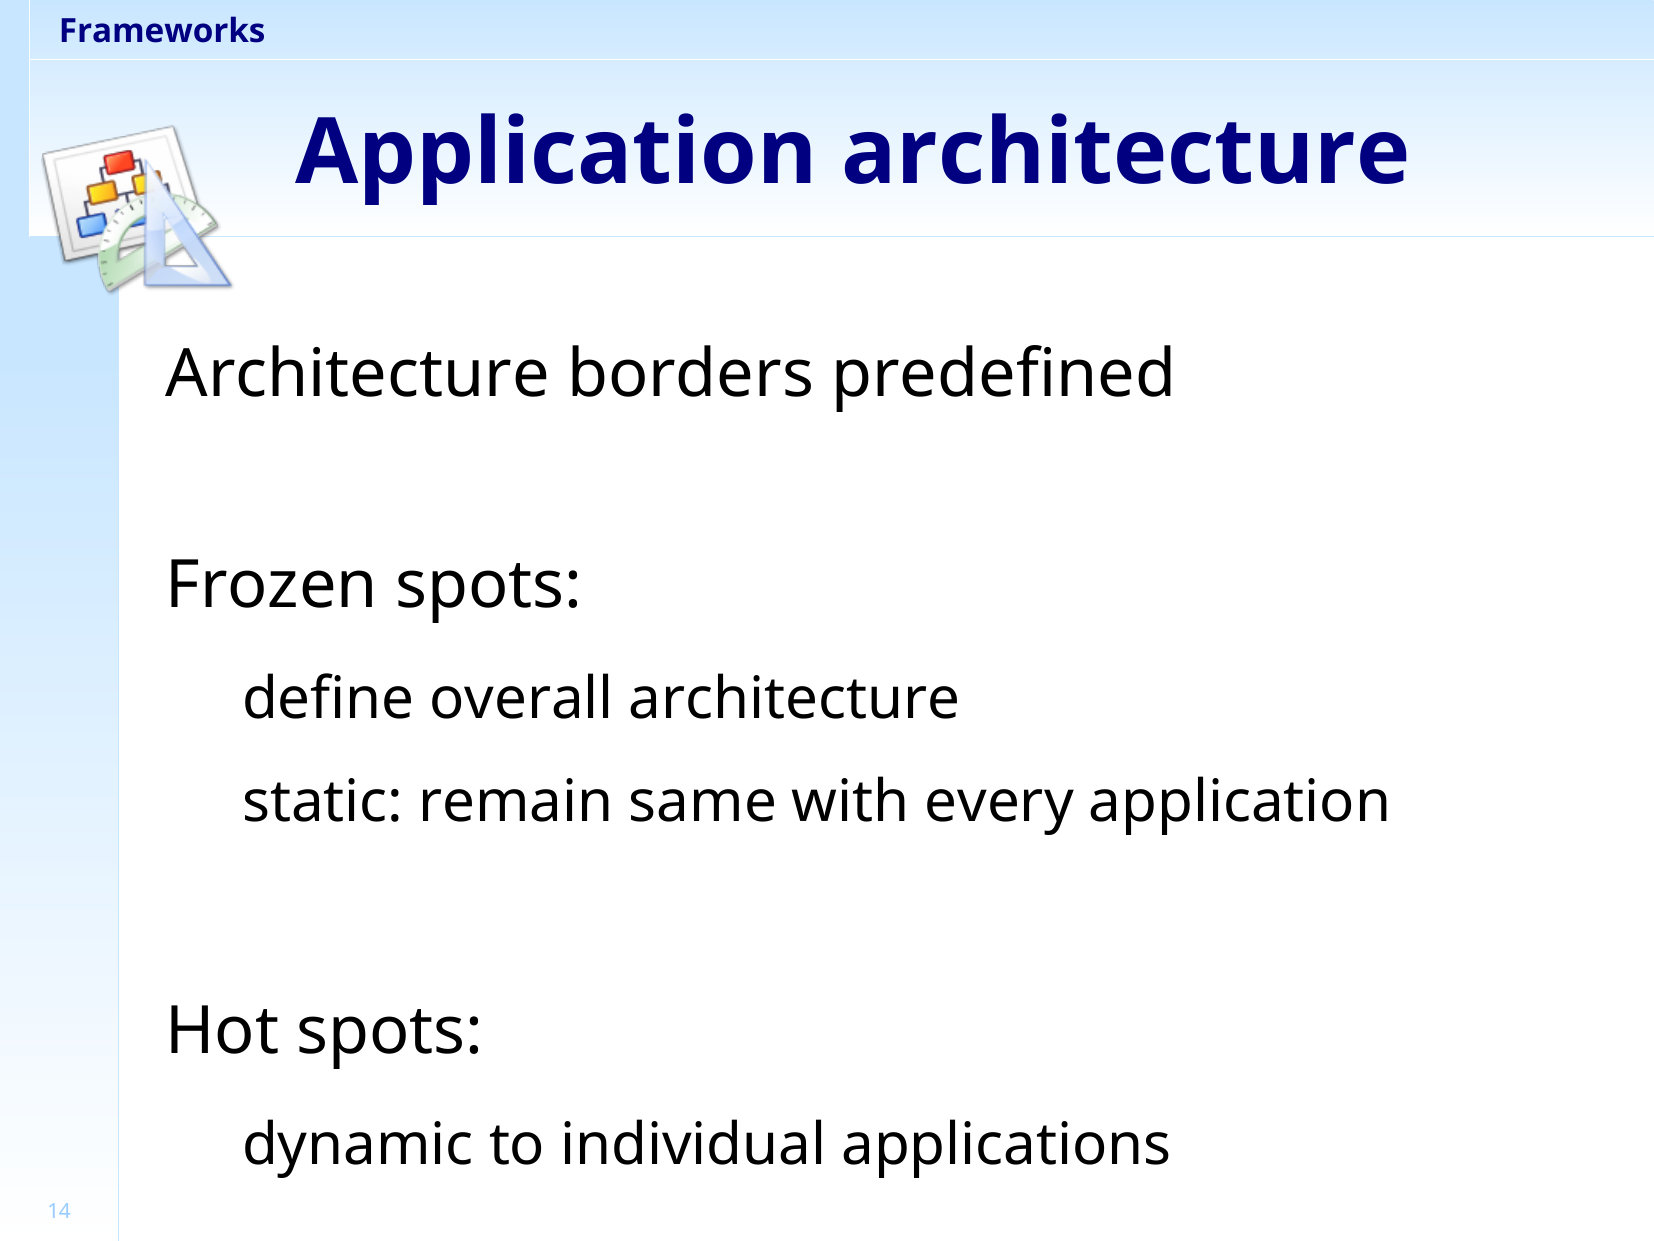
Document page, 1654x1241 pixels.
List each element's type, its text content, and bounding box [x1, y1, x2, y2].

picture [41, 112, 238, 309]
list Architecture borders predefined Frozen spots: define overall architecture static: remain same with every application Hot spots: dynamic to individual applications [147, 324, 1625, 1182]
title Frameworks [59, 0, 355, 60]
title Application architecture [295, 59, 1654, 237]
